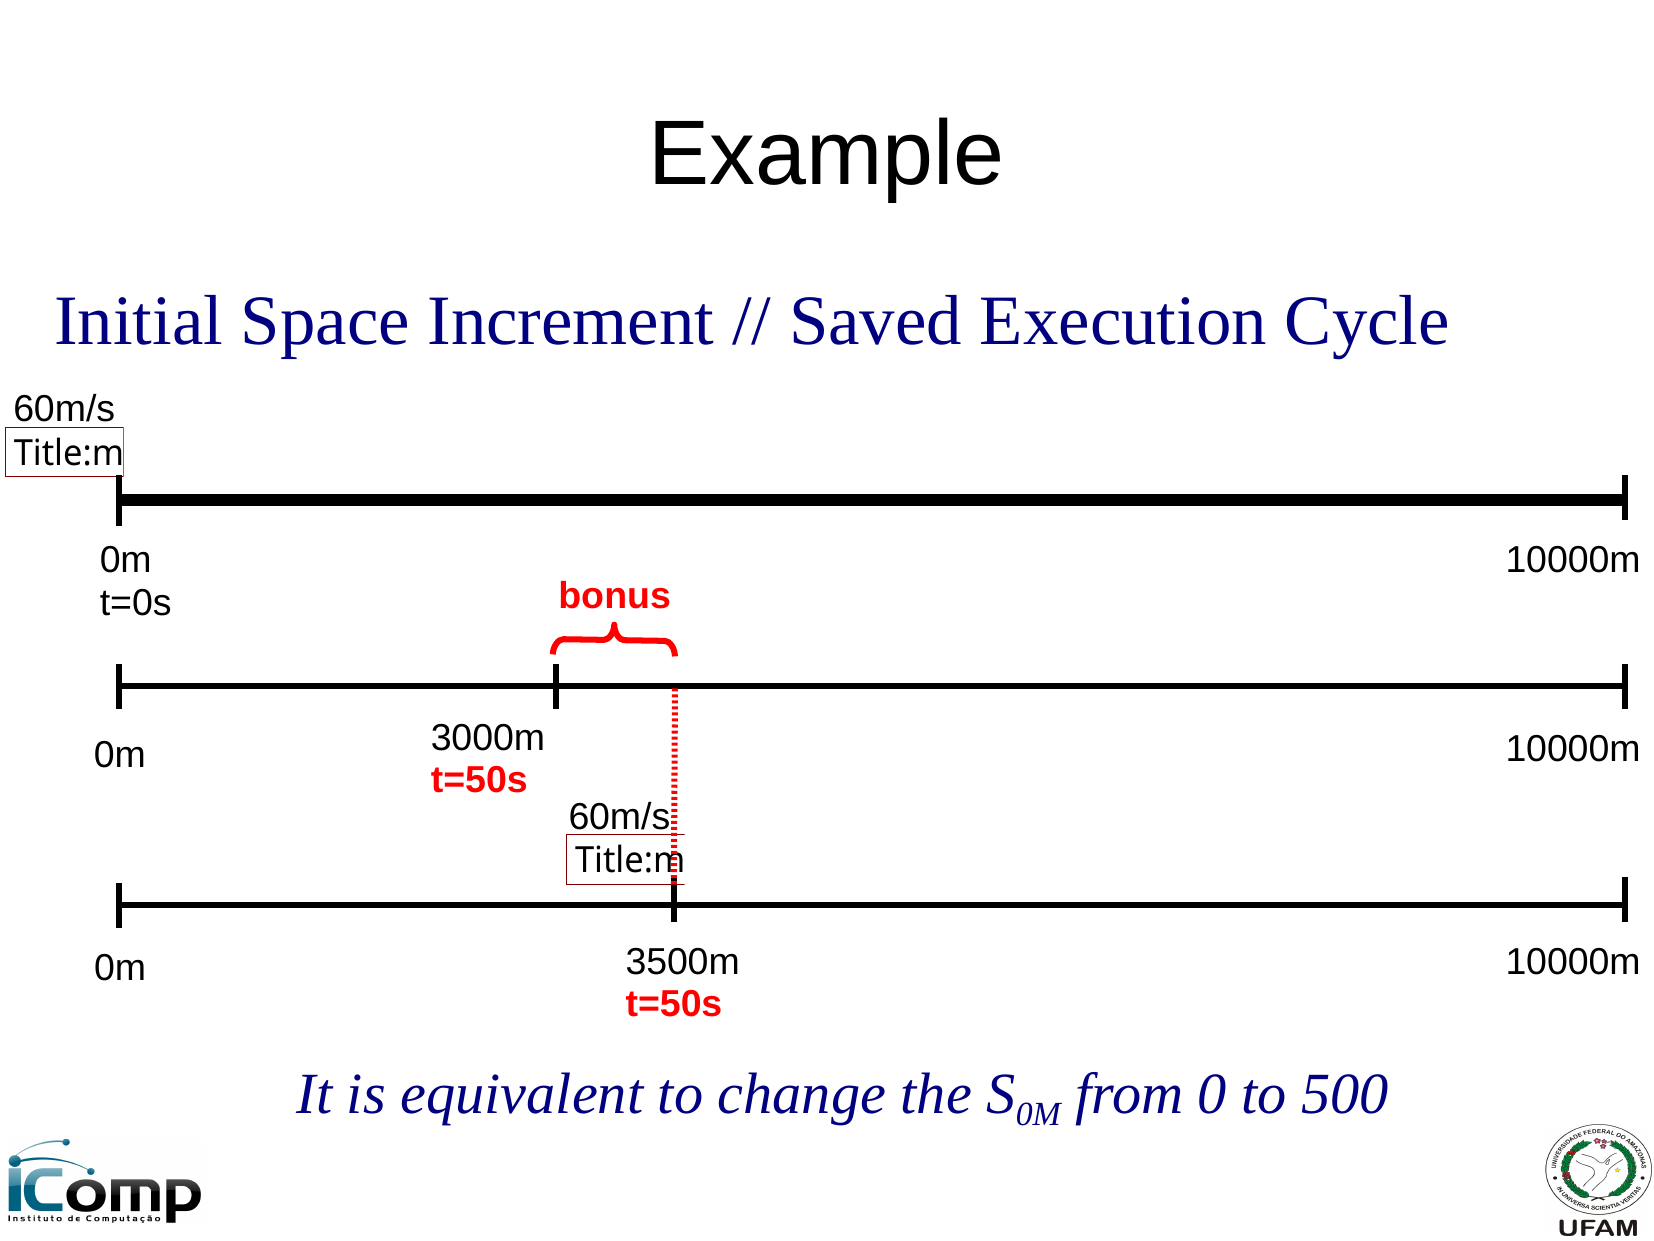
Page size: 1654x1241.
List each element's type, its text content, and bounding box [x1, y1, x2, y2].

picture [563, 845, 685, 885]
text_box 10000m [1490, 933, 1654, 990]
text_box 3000m t=50s [415, 708, 560, 808]
text_box 0m t=0s [85, 531, 187, 631]
picture [1545, 1124, 1652, 1236]
picture [2, 438, 124, 477]
text_box 0m [79, 939, 161, 996]
text_box 0m [79, 726, 161, 784]
text_box It is equivalent to change the S0M from 0 to 500 [281, 1054, 1405, 1140]
text_box 60m/s [553, 787, 686, 845]
text_box Initial Space Increment // Saved Execution Cycle [39, 274, 1468, 368]
text_box 10000m [1490, 531, 1654, 589]
text_box 60m/s [0, 380, 131, 438]
title Example [82, 49, 1571, 257]
text_box bonus [543, 567, 687, 625]
text_box 3500m t=50s [610, 933, 755, 1032]
picture [5, 1139, 205, 1226]
text_box 10000m [1490, 720, 1654, 778]
